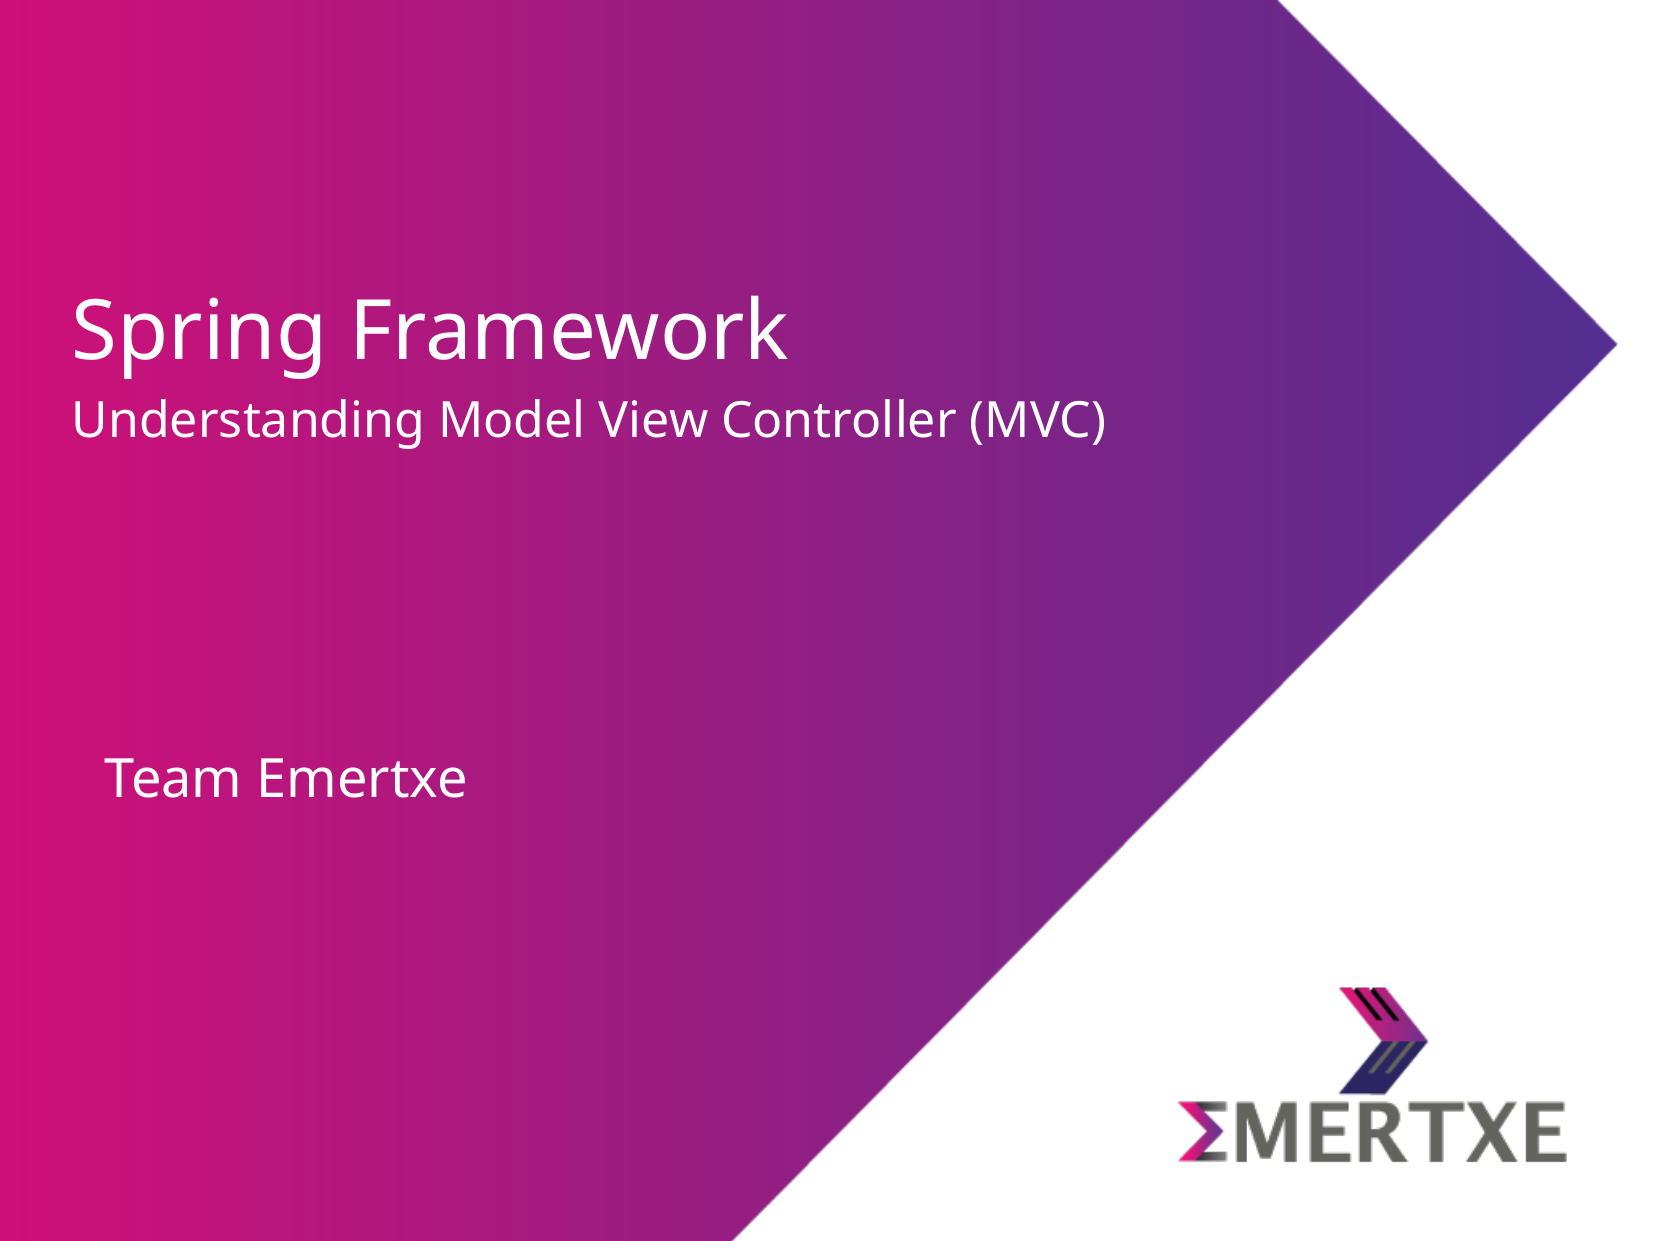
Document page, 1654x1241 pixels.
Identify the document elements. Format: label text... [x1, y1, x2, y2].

picture [0, 0, 1654, 1241]
title Spring Framework Understanding Model View Controller (MVC) [71, 257, 1561, 466]
